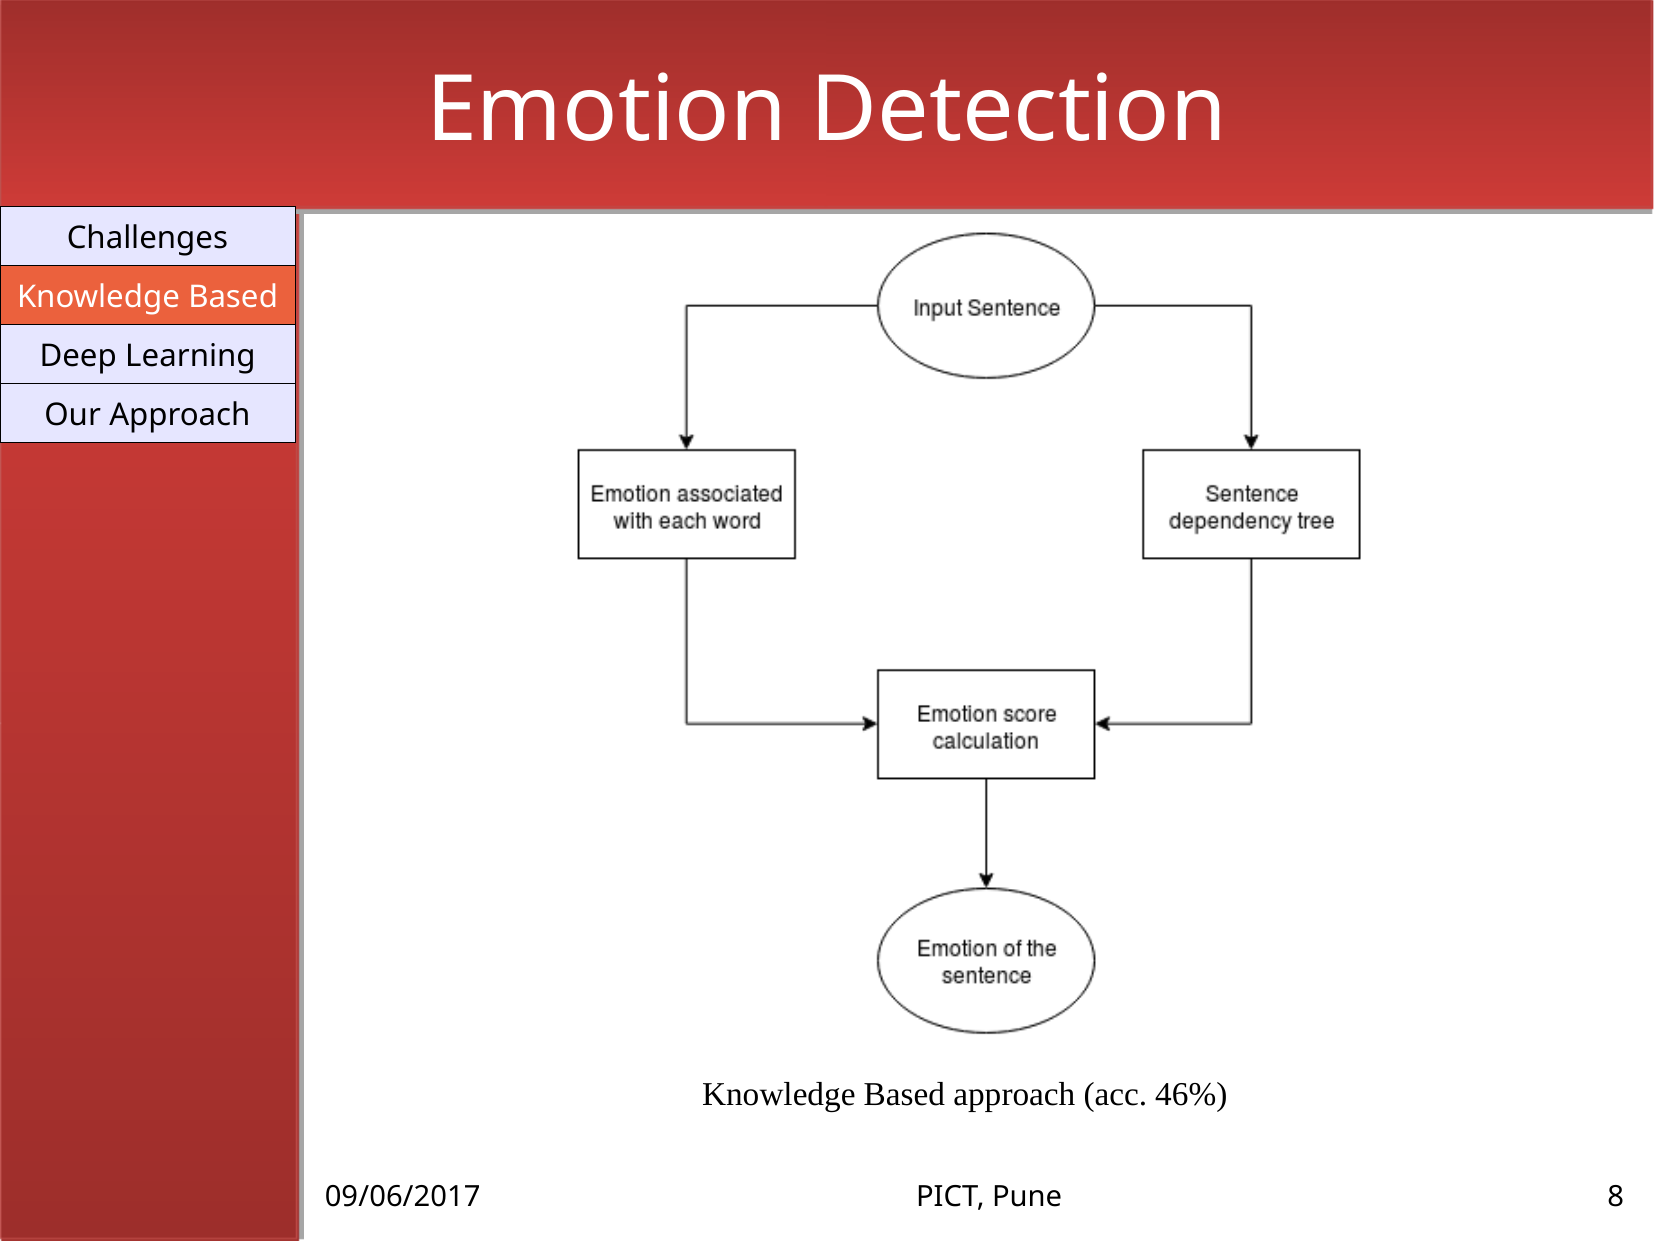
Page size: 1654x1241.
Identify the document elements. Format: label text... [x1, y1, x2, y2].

text_box Challenges [0, 206, 296, 265]
text_box Knowledge Based approach (acc. 46%) [687, 1068, 1270, 1123]
text_box Our Approach [0, 383, 296, 443]
title Emotion Detection [29, 31, 1625, 178]
picture [0, 0, 1654, 1241]
text_box Knowledge Based [0, 265, 296, 324]
text_box Deep Learning [0, 324, 296, 383]
